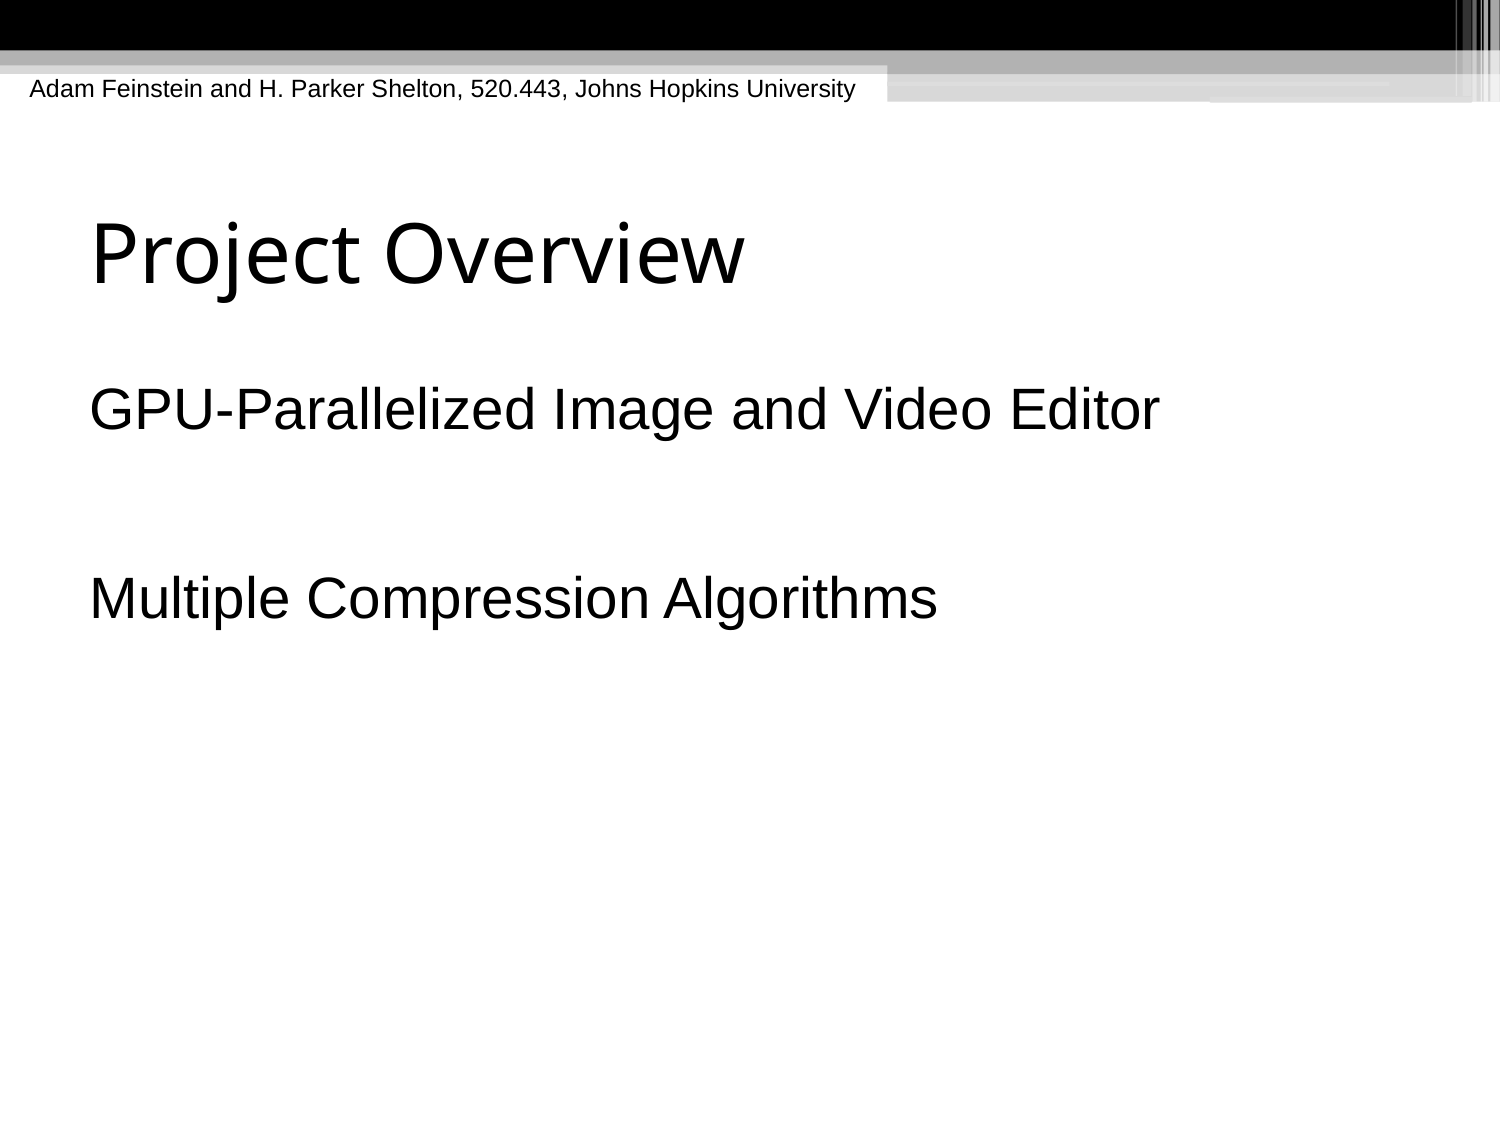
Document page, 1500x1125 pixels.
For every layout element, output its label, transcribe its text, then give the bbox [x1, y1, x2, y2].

text_box Adam Feinstein and H. Parker Shelton, 520.443, Johns Hopkins University [0, 67, 888, 110]
title Project Overview [75, 187, 1425, 363]
list GPU-Parallelized Image and Video Editor Multiple Compression Algorithms [75, 368, 1425, 1079]
